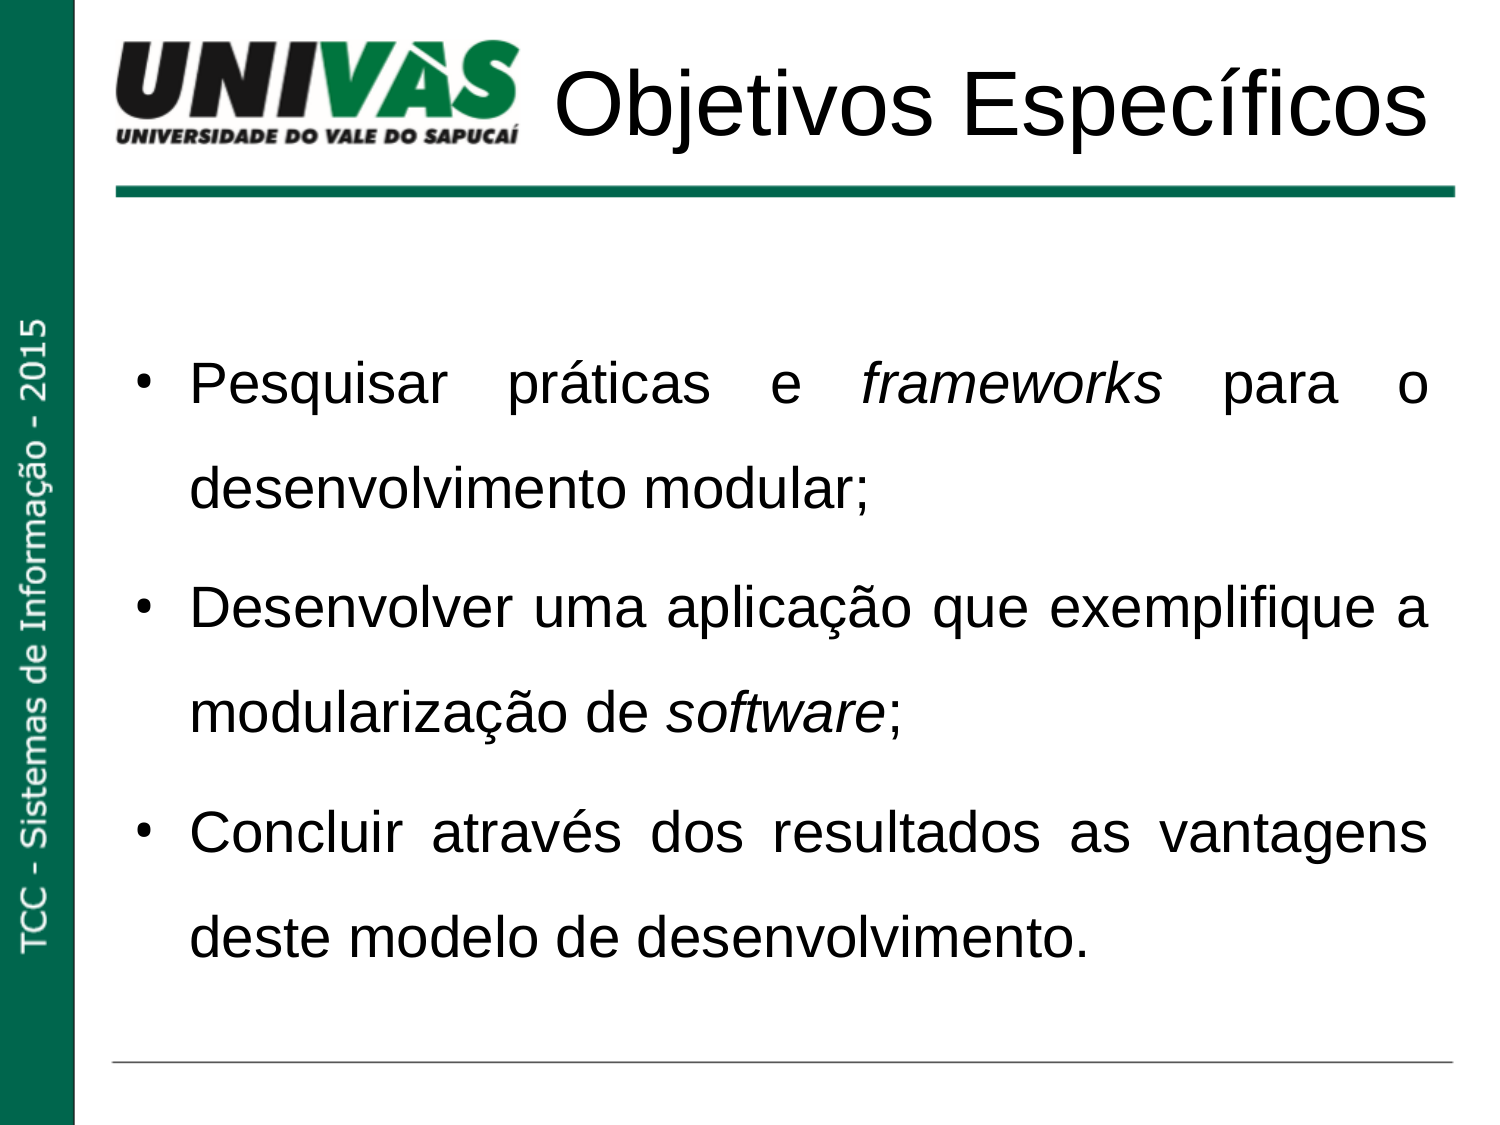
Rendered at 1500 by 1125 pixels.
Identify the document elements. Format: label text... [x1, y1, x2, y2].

picture [0, 0, 1500, 1125]
title Objetivos Específicos [531, 23, 1454, 174]
text_box Pesquisar práticas e frameworks para o desenvolvimento modular; Desenvolver uma aplicação que exemplifique a modularização de software; Concluir através dos resultados as vantagens deste modelo de desenvolvimento. [118, 302, 1453, 951]
